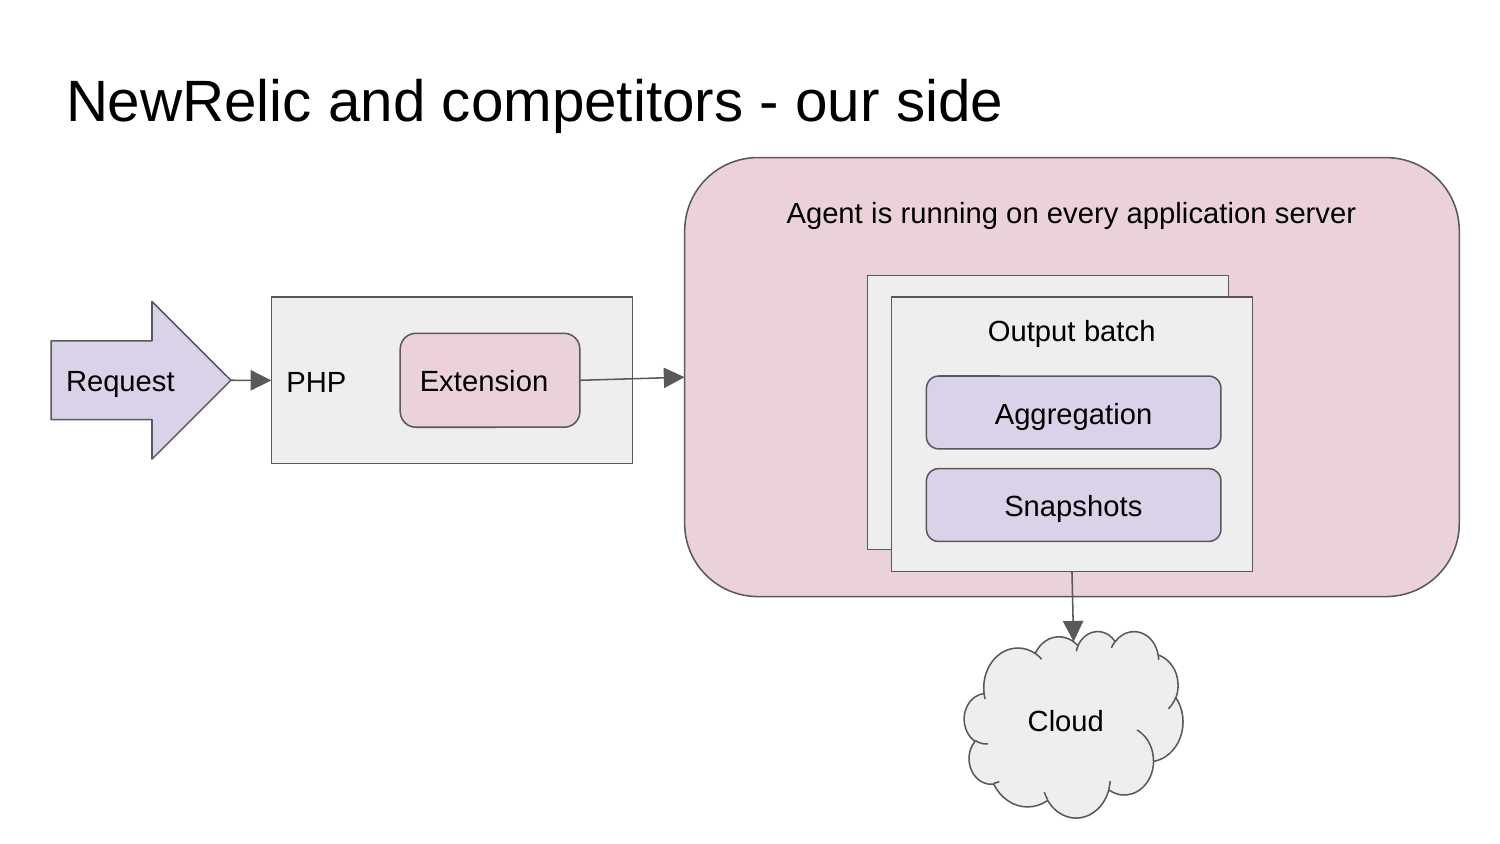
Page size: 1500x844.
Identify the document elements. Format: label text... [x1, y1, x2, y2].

text_box Extension [400, 333, 580, 428]
text_box Cloud [964, 631, 1184, 819]
text_box Agent is running on every application server [684, 157, 1460, 597]
title NewRelic and competitors - our side [51, 48, 1449, 142]
text_box PHP [271, 297, 633, 464]
text_box Request [51, 301, 230, 460]
text_box Aggregation [926, 376, 1221, 449]
text_box Output batch [891, 297, 1253, 572]
text_box Snapshots [926, 468, 1221, 542]
text_box Output batch [867, 275, 1229, 550]
